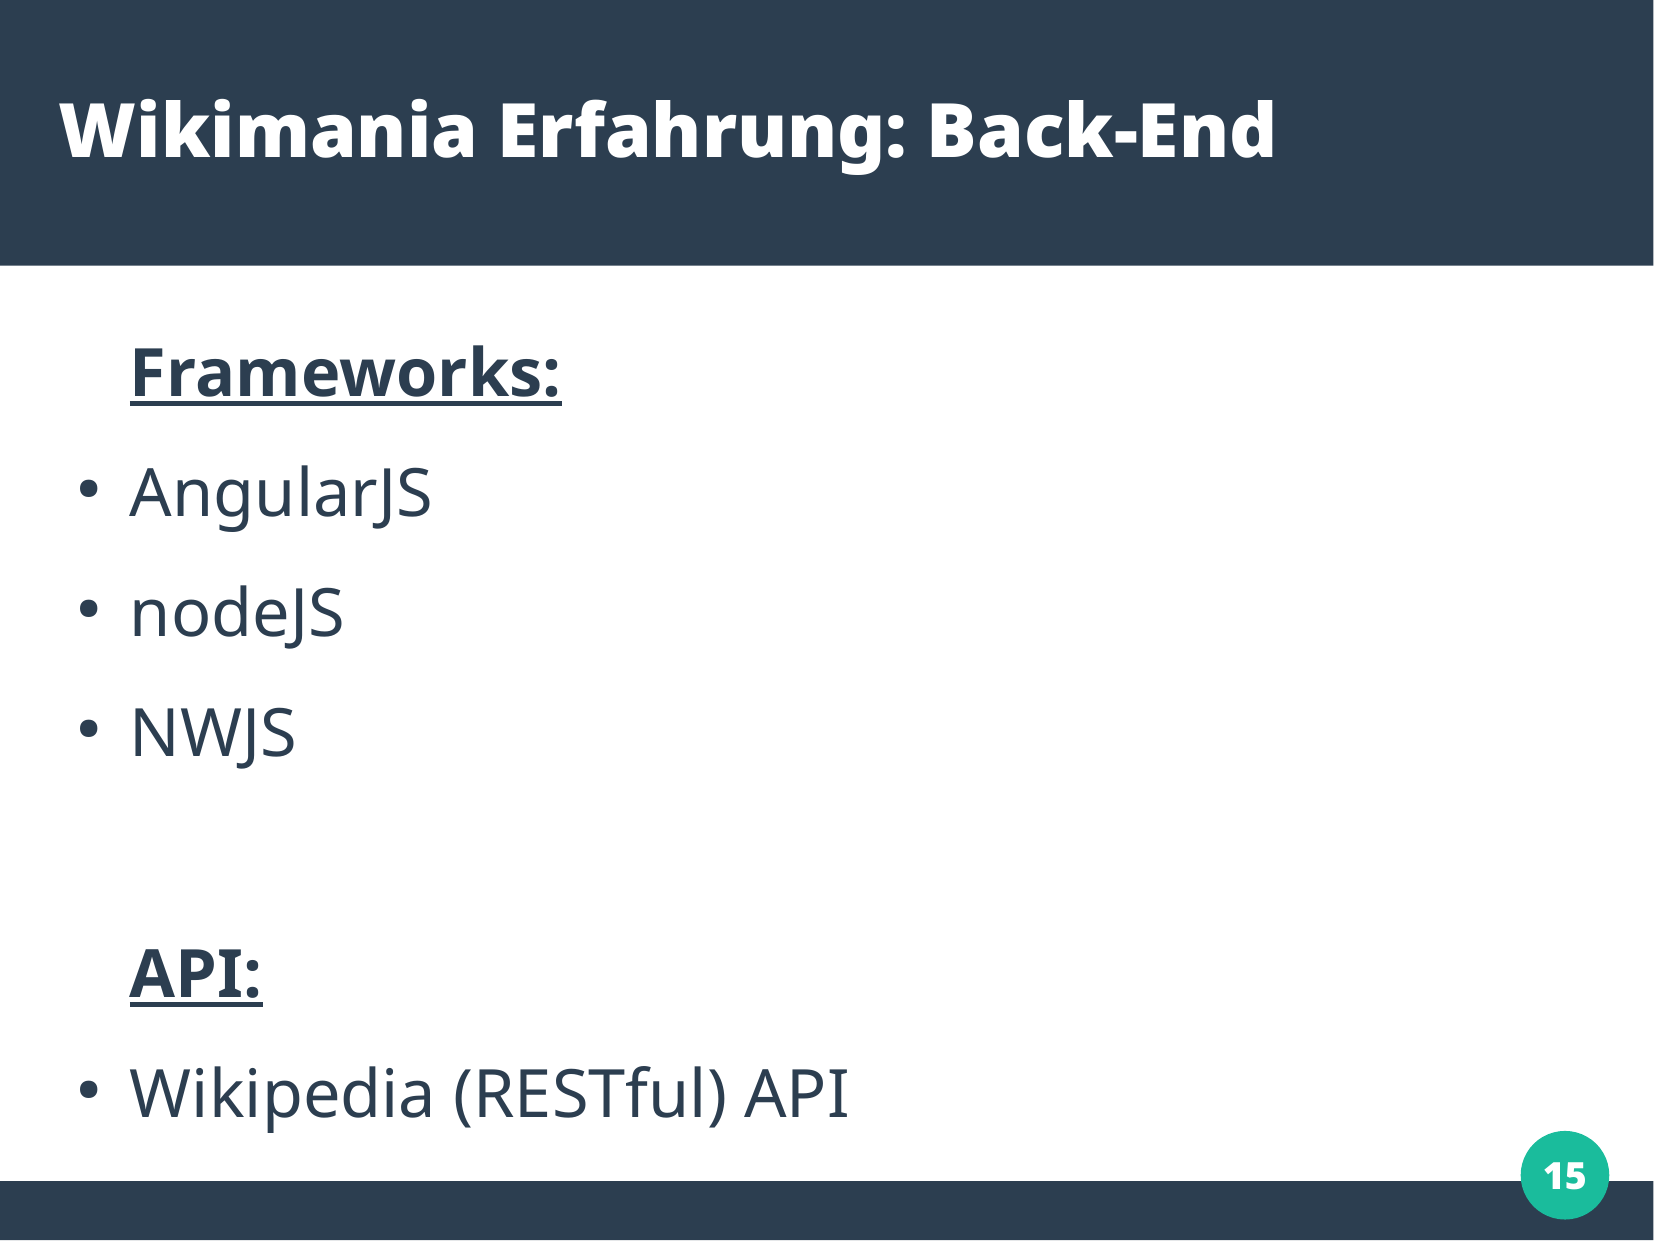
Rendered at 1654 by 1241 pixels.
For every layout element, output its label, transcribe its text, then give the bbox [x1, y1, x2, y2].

list Frameworks: AngularJS nodeJS NWJS API: Wikipedia (RESTful) API [59, 324, 1595, 1152]
title Wikimania Erfahrung: Back-End [59, 49, 1595, 207]
